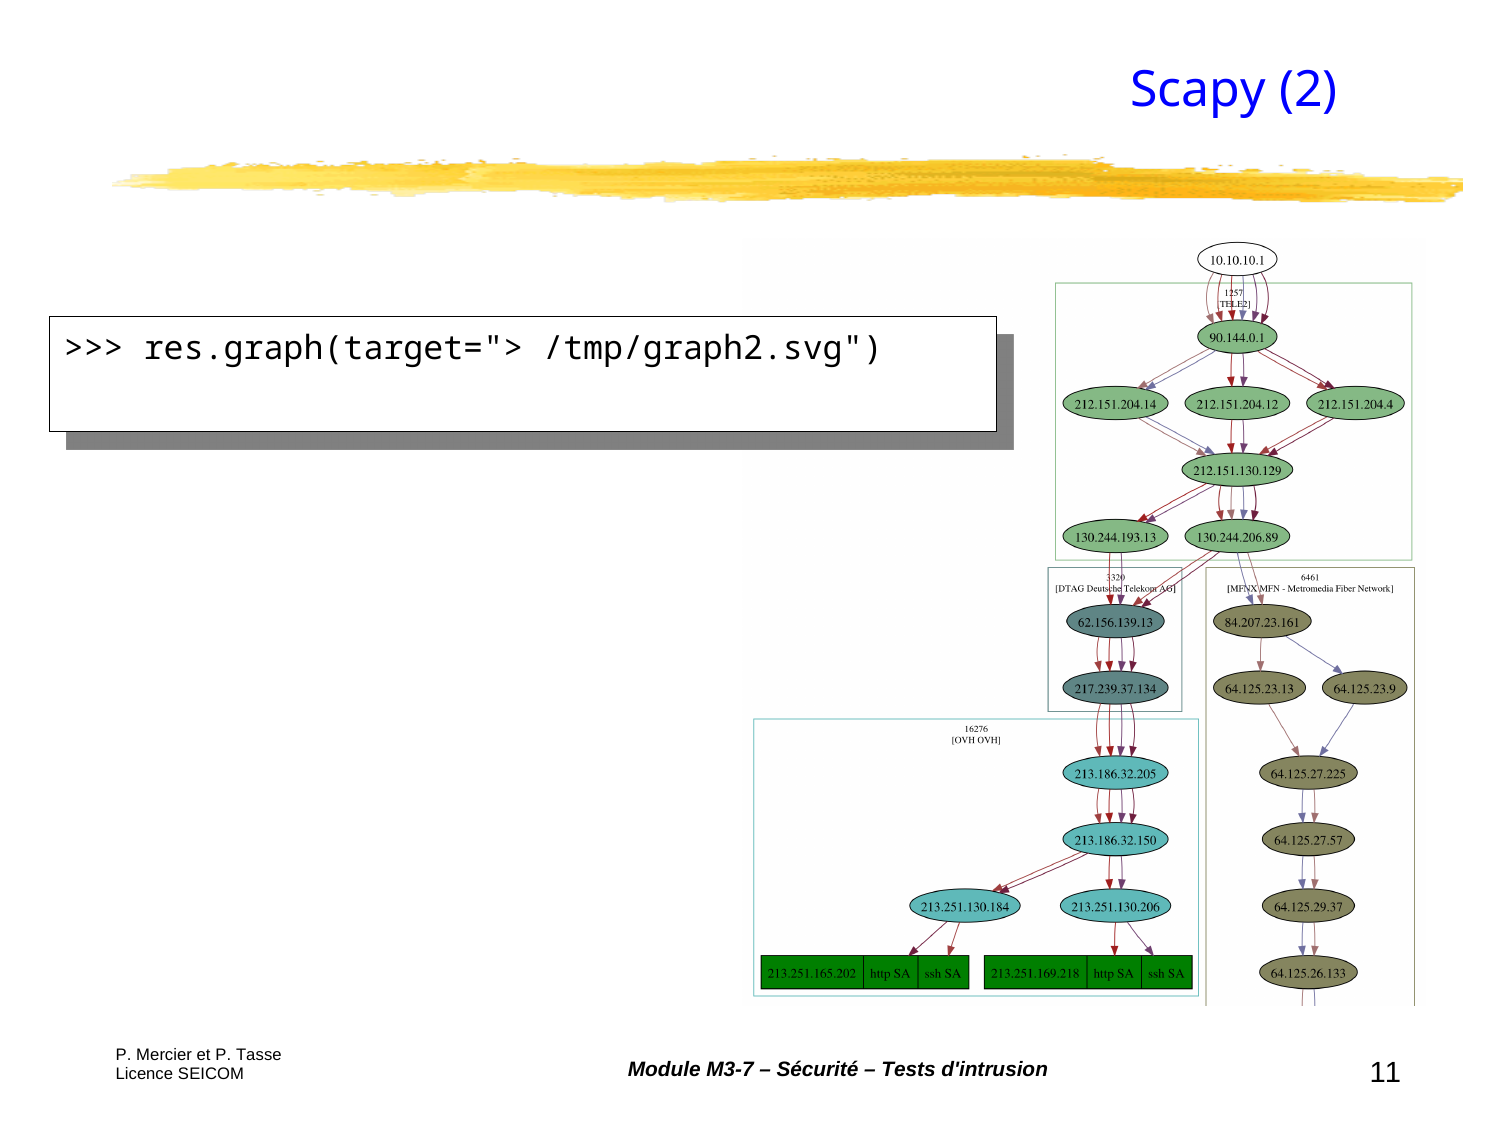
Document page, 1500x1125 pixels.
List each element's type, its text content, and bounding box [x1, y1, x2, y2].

picture [112, 149, 1463, 213]
text_box >>> res.graph(target="> /tmp/graph2.svg") [49, 316, 997, 432]
picture [742, 238, 1426, 1006]
title Scapy (2) [62, 37, 1338, 138]
